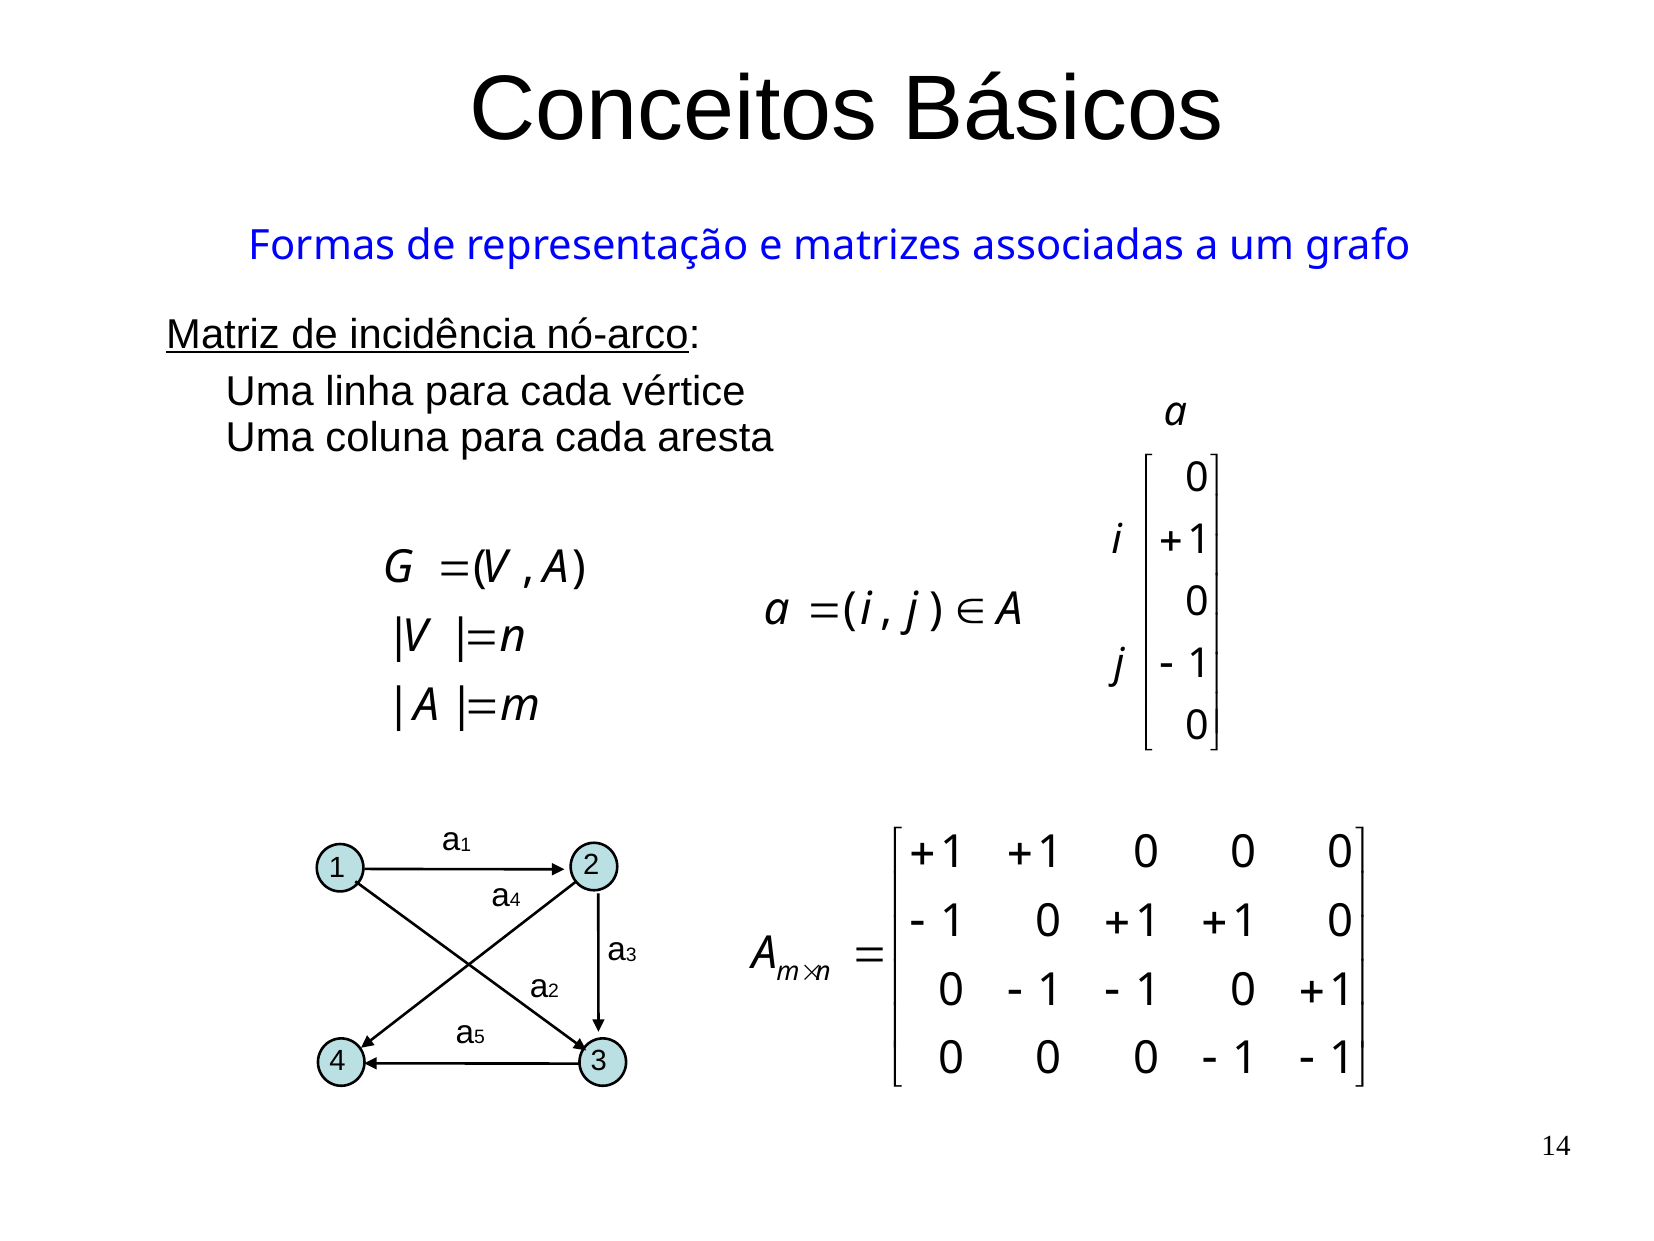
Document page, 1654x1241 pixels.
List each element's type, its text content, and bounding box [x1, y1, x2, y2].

chart [759, 578, 1034, 644]
text_box 4 [314, 1036, 384, 1085]
text_box 1 [313, 843, 383, 892]
chart [385, 675, 553, 740]
text_box a4 [476, 868, 546, 922]
chart [380, 537, 598, 603]
chart [744, 820, 1381, 1095]
text_box a1 [427, 812, 497, 866]
chart [385, 606, 538, 671]
text_box a5 [440, 1005, 510, 1059]
text_box Formas de representação e matrizes associadas a um grafo [234, 206, 1475, 280]
list Matriz de incidência nó-arco: Uma linha para cada vértice Uma coluna para cada aresta [151, 303, 1489, 538]
text_box a3 [592, 923, 662, 976]
title Conceitos Básicos [261, 38, 1433, 177]
text_box a2 [514, 959, 584, 1012]
text_box 3 [575, 1036, 645, 1085]
chart [1102, 385, 1254, 758]
text_box 2 [568, 840, 638, 889]
